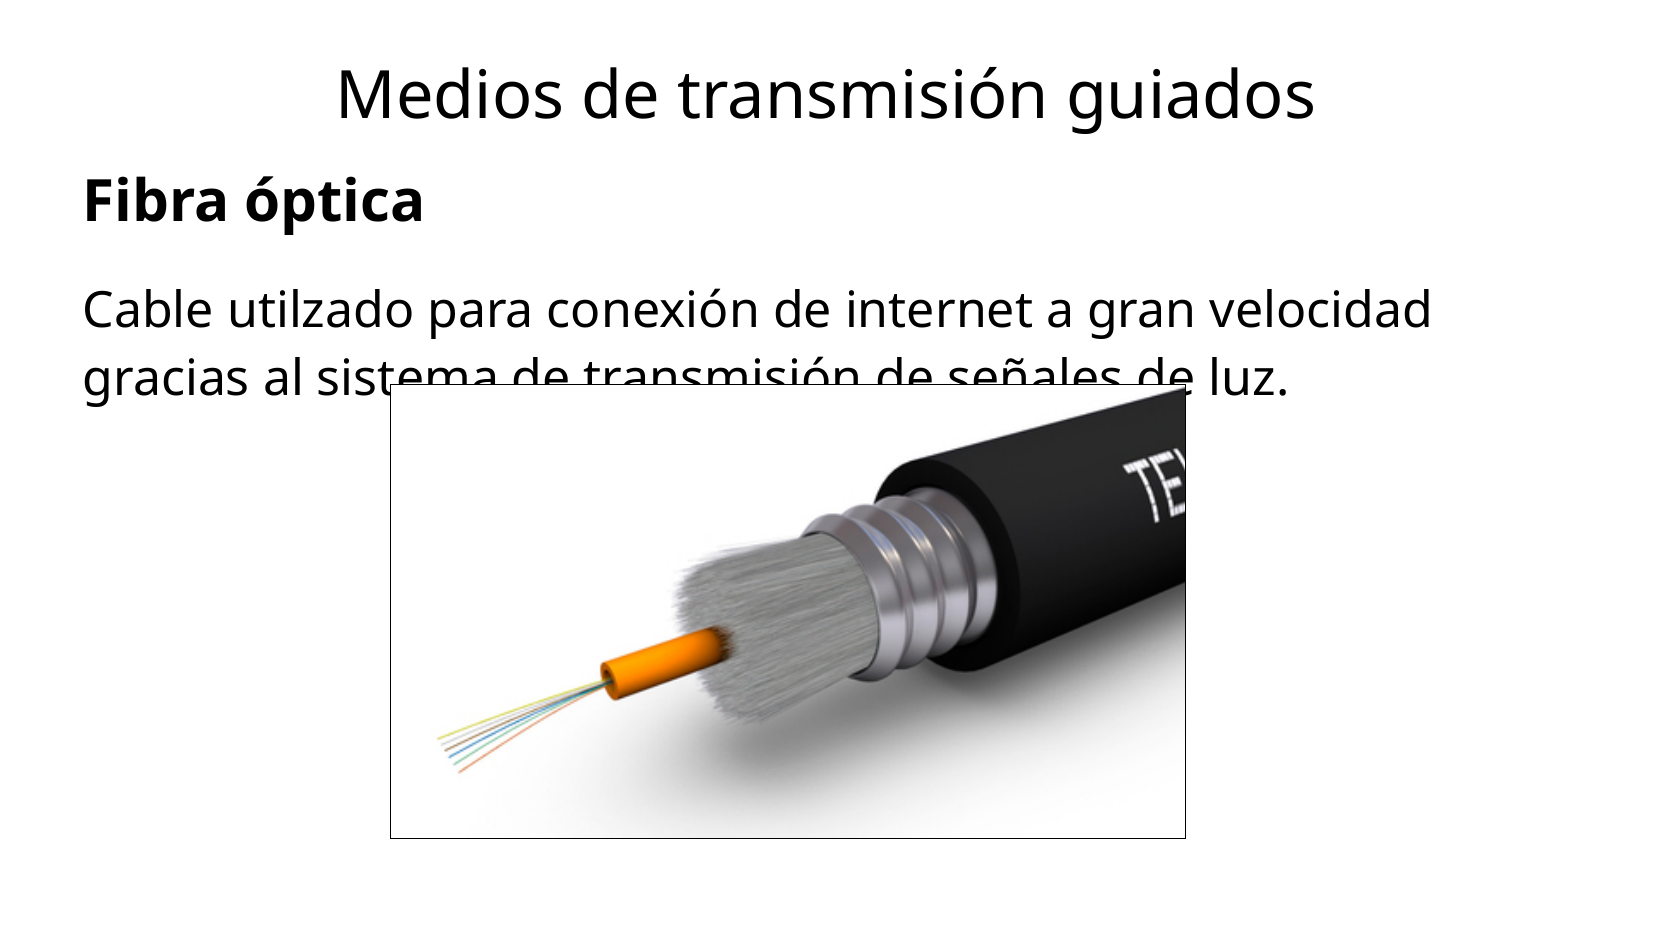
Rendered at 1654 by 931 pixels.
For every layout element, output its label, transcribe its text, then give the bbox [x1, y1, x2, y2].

picture [390, 384, 1186, 839]
list Fibra óptica Cable utilzado para conexión de internet a gran velocidad gracias al sistema de transmisión de señales de luz. [82, 159, 1565, 886]
title Medios de transmisión guiados [82, 37, 1571, 148]
